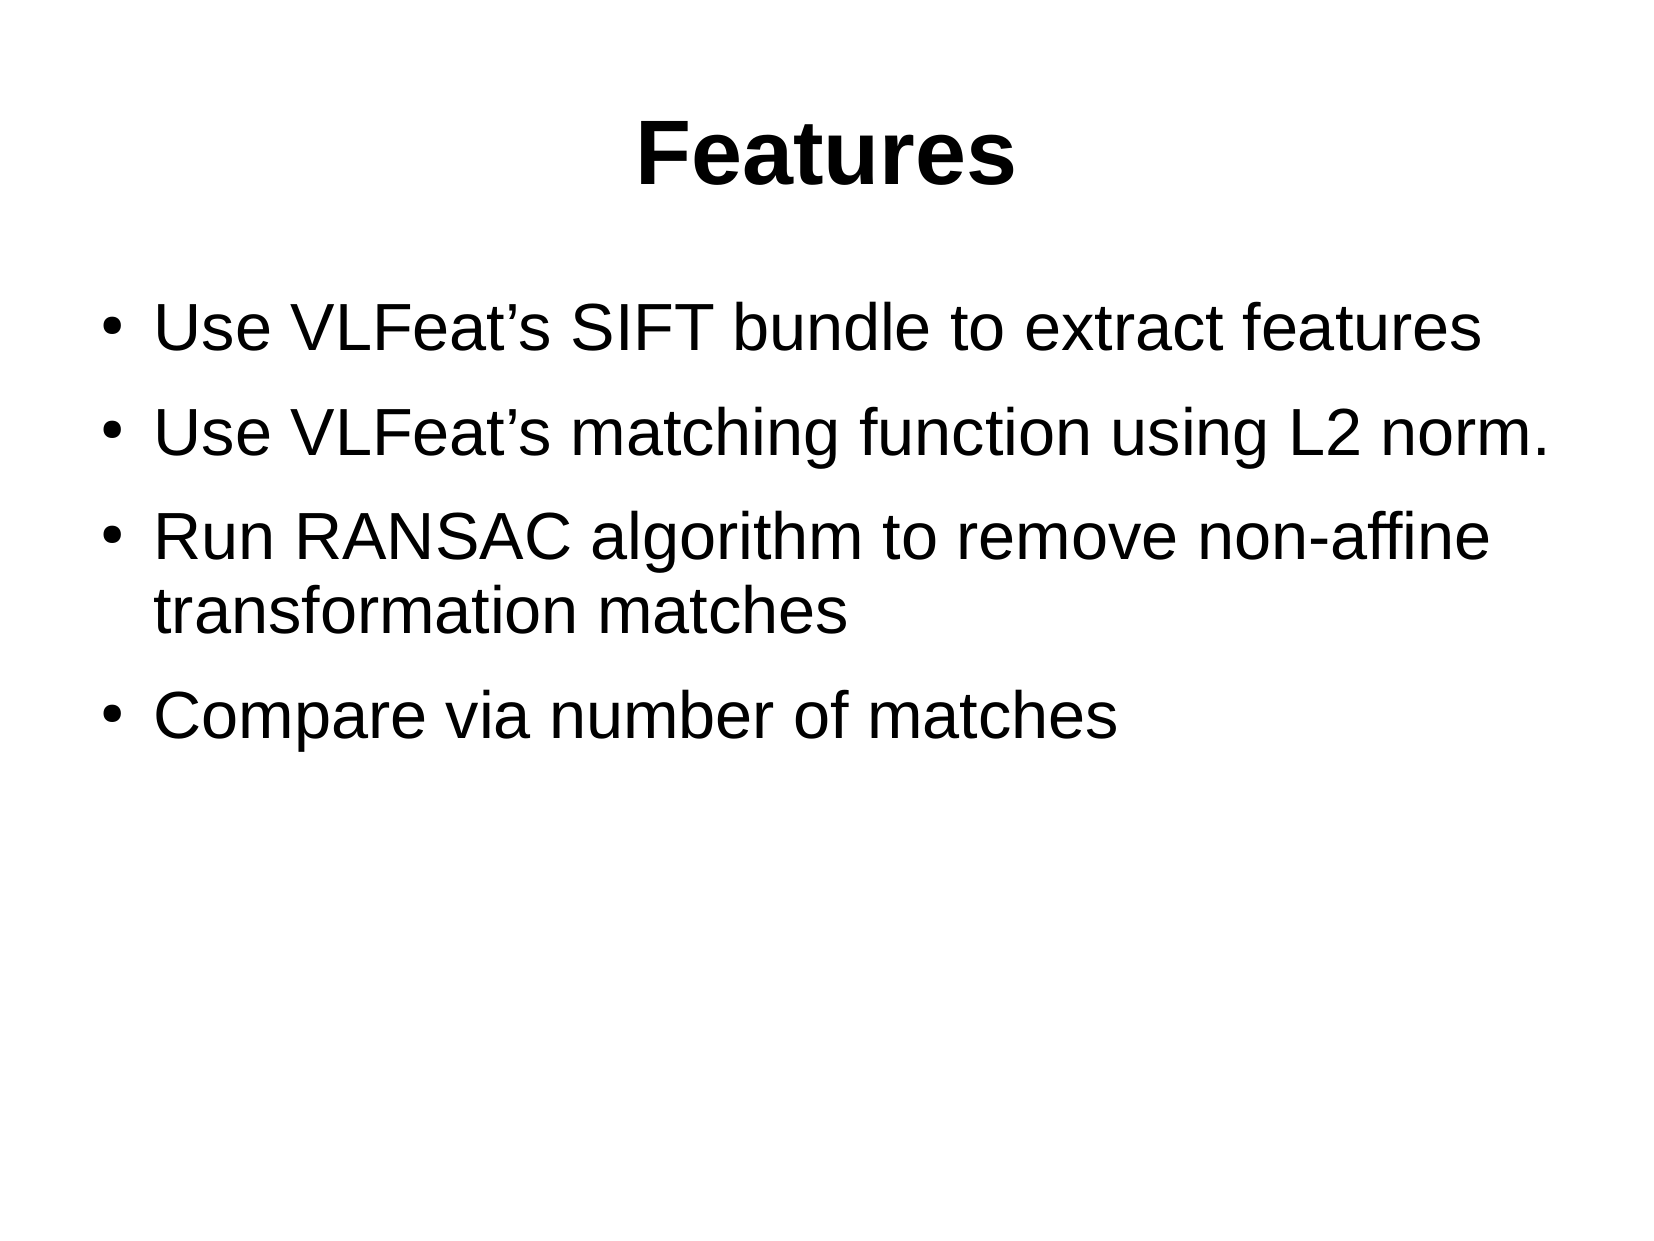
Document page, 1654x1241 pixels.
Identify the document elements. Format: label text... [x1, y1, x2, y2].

title Features [82, 49, 1571, 257]
list Use VLFeat’s SIFT bundle to extract features Use VLFeat’s matching function using L2 norm. Run RANSAC algorithm to remove non-affine transformation matches Compare via number of matches [82, 290, 1571, 1010]
